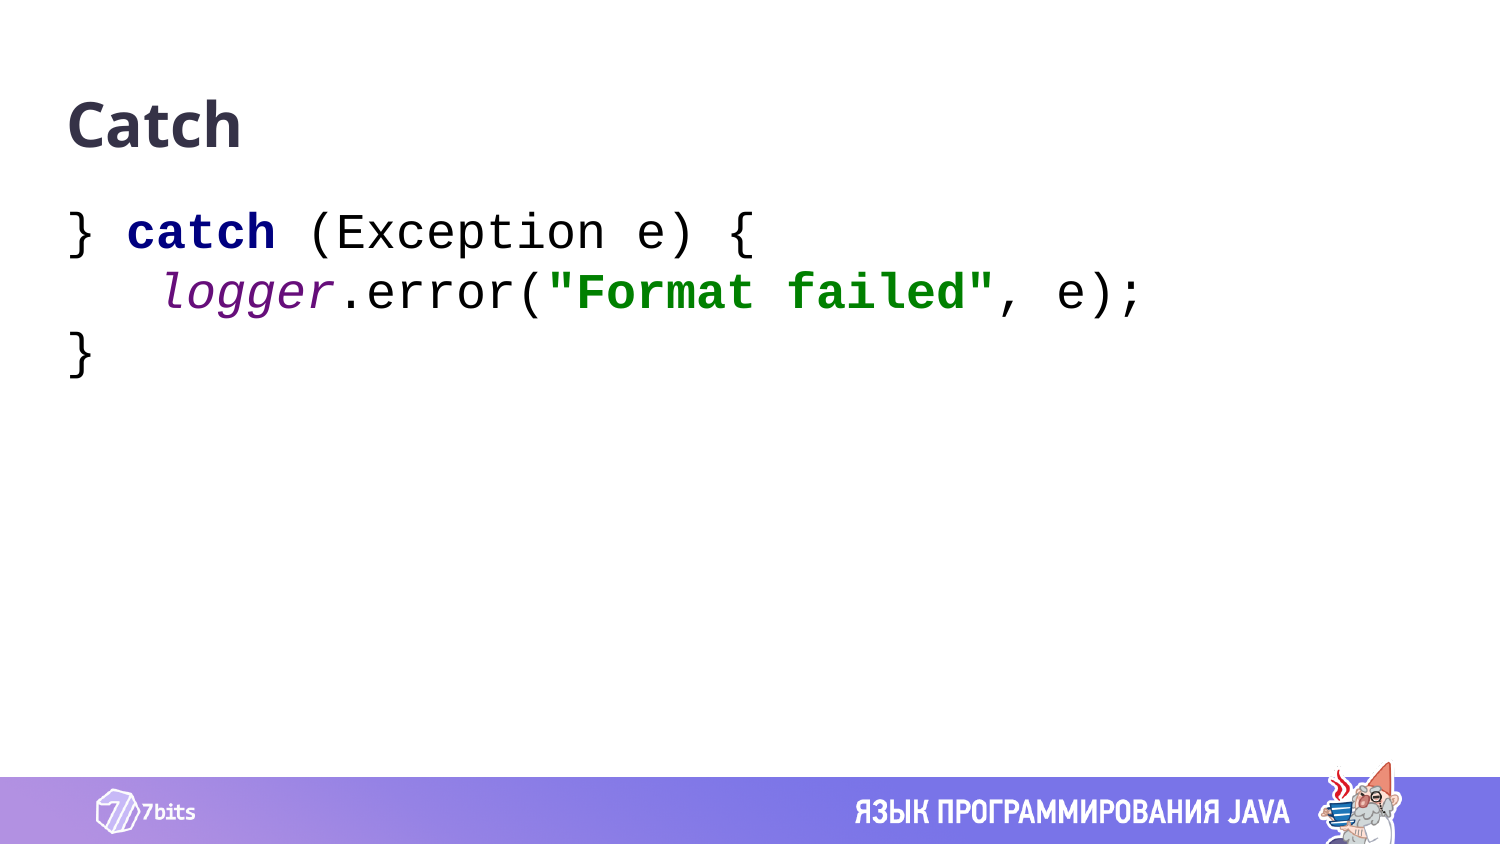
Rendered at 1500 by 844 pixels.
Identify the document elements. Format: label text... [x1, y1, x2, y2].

title Catch [51, 69, 1449, 164]
list } catch (Exception e) { logger.error("Format failed", e); } [51, 184, 1449, 745]
picture [0, 717, 1500, 844]
